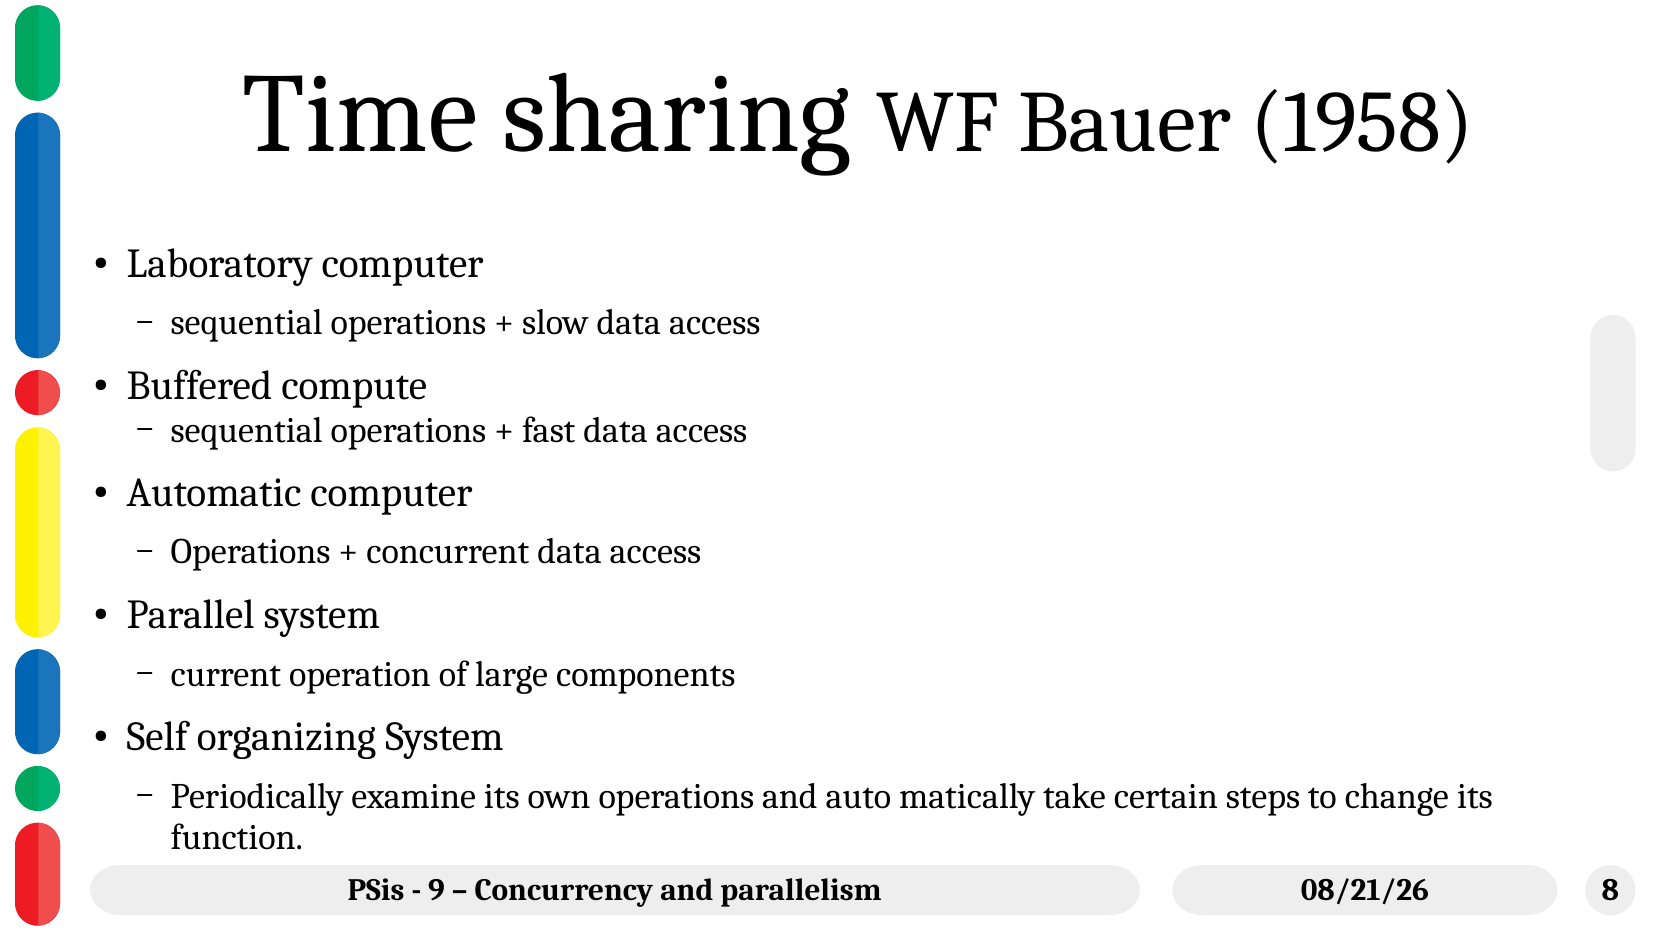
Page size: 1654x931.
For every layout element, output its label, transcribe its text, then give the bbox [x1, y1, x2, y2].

list Laboratory computer sequential operations + slow data access Buffered compute sequential operations + fast data access Automatic computer Operations + concurrent data access Parallel system current operation of large components Self organizing System Periodically examine its own operations and auto matically take certain steps to change its function. [82, 240, 1571, 866]
title Time sharing WF Bauer (1958) [82, 37, 1636, 193]
